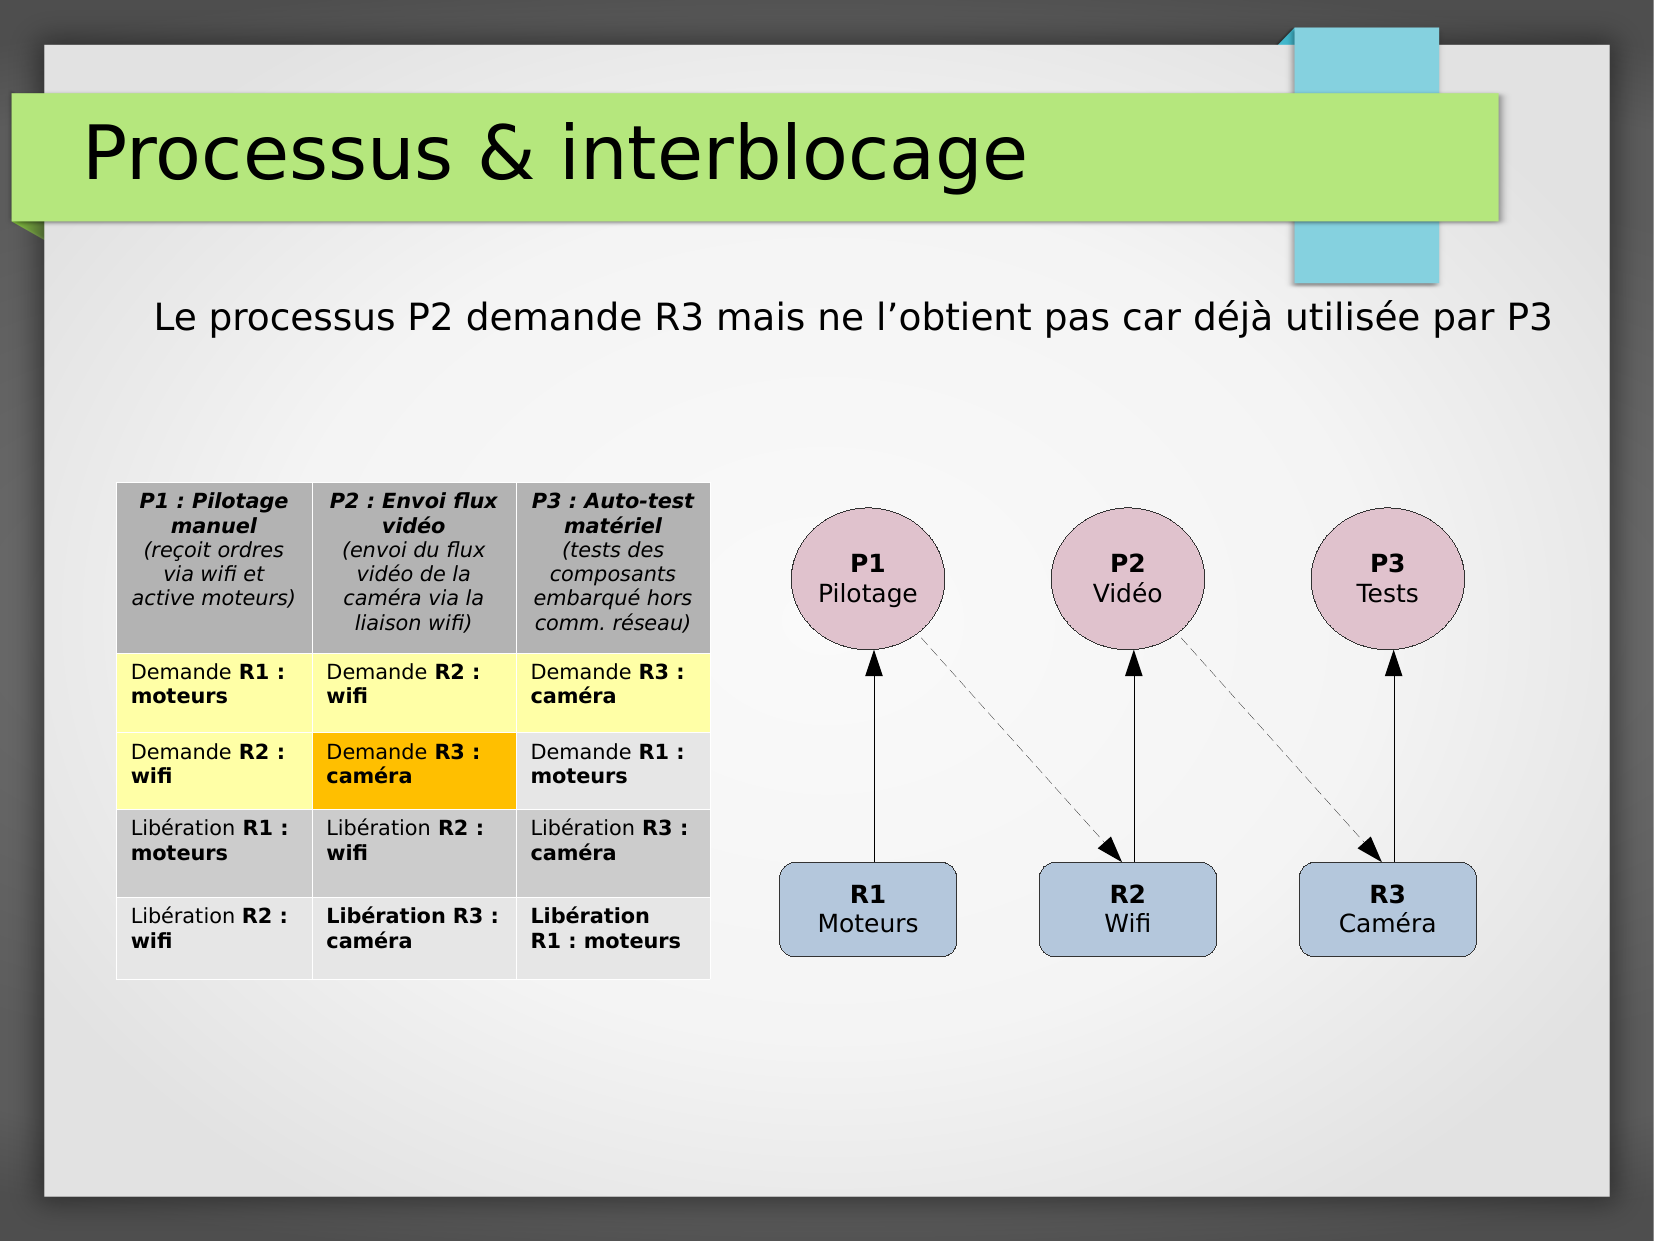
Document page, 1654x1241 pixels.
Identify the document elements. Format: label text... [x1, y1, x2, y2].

title Processus & interblocage [82, 94, 1264, 213]
table_header P2 : Envoi flux vidéo (envoi du flux vidéo de la caméra via la liaison wifi) [313, 483, 516, 653]
table_cell Demande R3 : caméra [517, 654, 710, 732]
table_cell Demande R2 : wifi [117, 733, 312, 809]
list Le processus P2 demande R3 mais ne l’obtient pas car déjà utilisée par P3 [82, 295, 1571, 449]
table_header P1 : Pilotage manuel (reçoit ordres via wifi et active moteurs) [117, 483, 312, 653]
text_box R1 Moteurs [779, 862, 957, 957]
table_cell Libération R3 : caméra [517, 810, 710, 897]
table_cell Demande R1 : moteurs [517, 733, 710, 809]
table_cell Demande R1 : moteurs [117, 654, 312, 732]
table_cell Libération R2 : wifi [313, 810, 516, 897]
text_box R3 Caméra [1299, 862, 1477, 957]
text_box P3 Tests [1311, 507, 1465, 650]
text_box P2 Vidéo [1051, 507, 1205, 650]
picture [0, 0, 1654, 1241]
table_cell Libération R1 : moteurs [517, 898, 710, 979]
table_cell Libération R3 : caméra [313, 898, 516, 979]
table_cell Libération R2 : wifi [117, 898, 312, 979]
text_box R2 Wifi [1039, 862, 1217, 957]
text_box P1 Pilotage [791, 507, 945, 650]
table_cell Demande R2 : wifi [313, 654, 516, 732]
table_cell Libération R1 : moteurs [117, 810, 312, 897]
table_header P3 : Auto-test matériel (tests des composants embarqué hors comm. réseau) [517, 483, 710, 653]
table_cell Demande R3 : caméra [313, 733, 516, 809]
